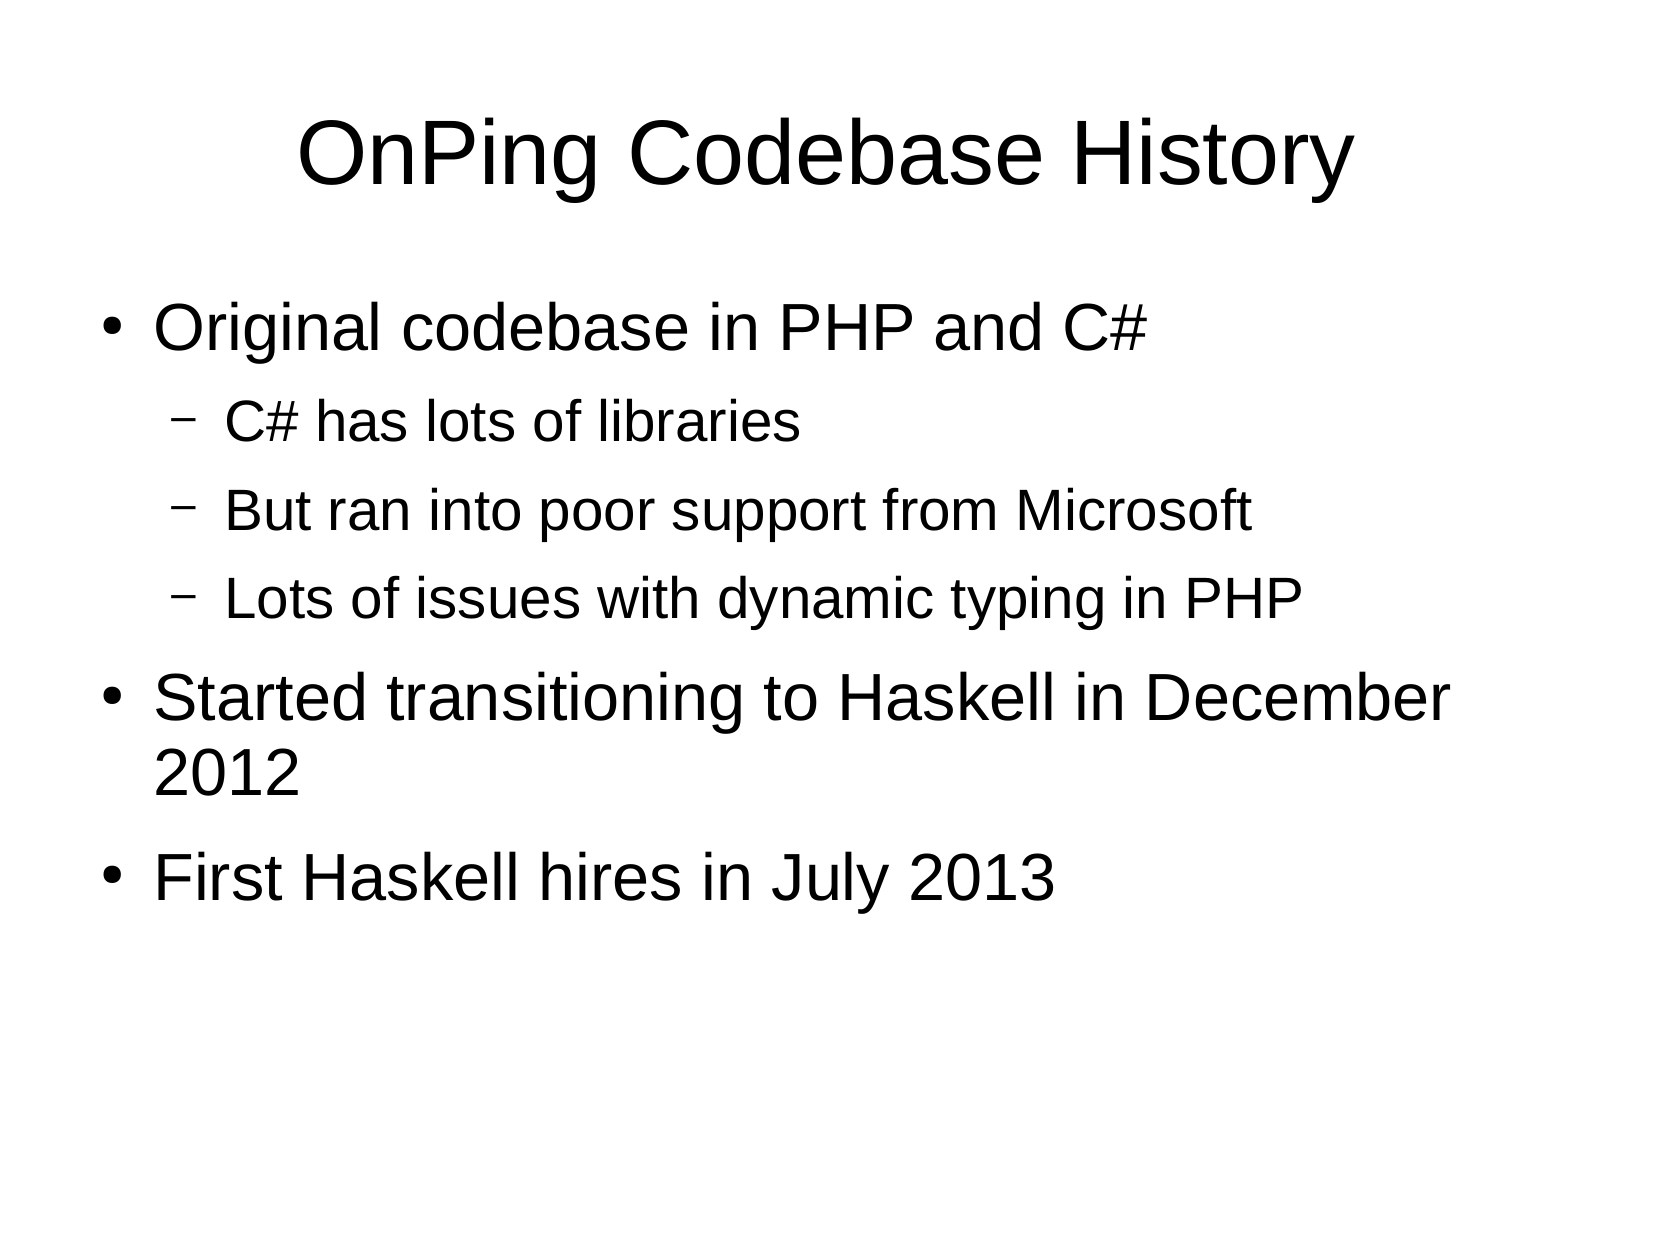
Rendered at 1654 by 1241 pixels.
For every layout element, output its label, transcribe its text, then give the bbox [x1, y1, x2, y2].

list Original codebase in PHP and C# C# has lots of libraries But ran into poor support from Microsoft Lots of issues with dynamic typing in PHP Started transitioning to Haskell in December 2012 First Haskell hires in July 2013 [82, 290, 1571, 1010]
title OnPing Codebase History [82, 49, 1571, 257]
